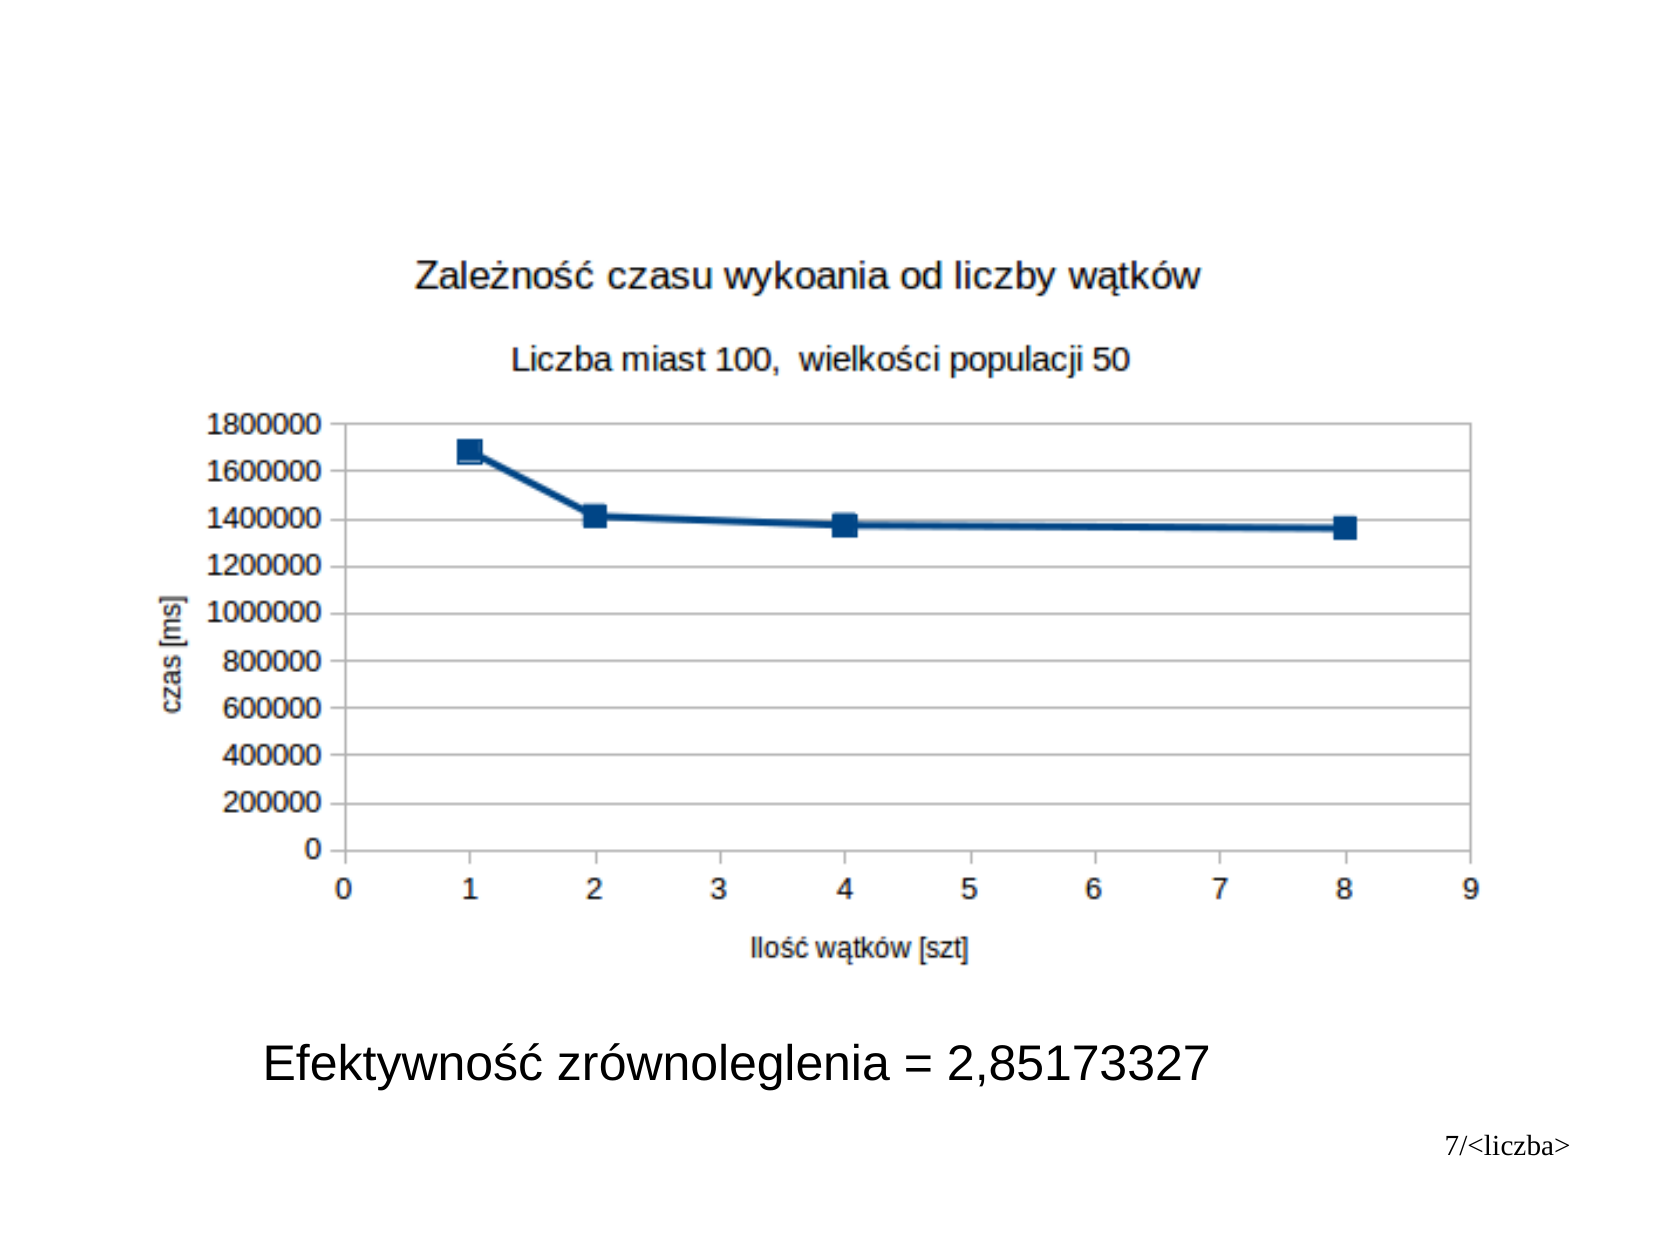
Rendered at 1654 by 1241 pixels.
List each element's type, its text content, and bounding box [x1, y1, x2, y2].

text_box Efektywność zrównoleglenia = 2,85173327 [248, 1027, 1441, 1099]
picture [106, 212, 1524, 1010]
